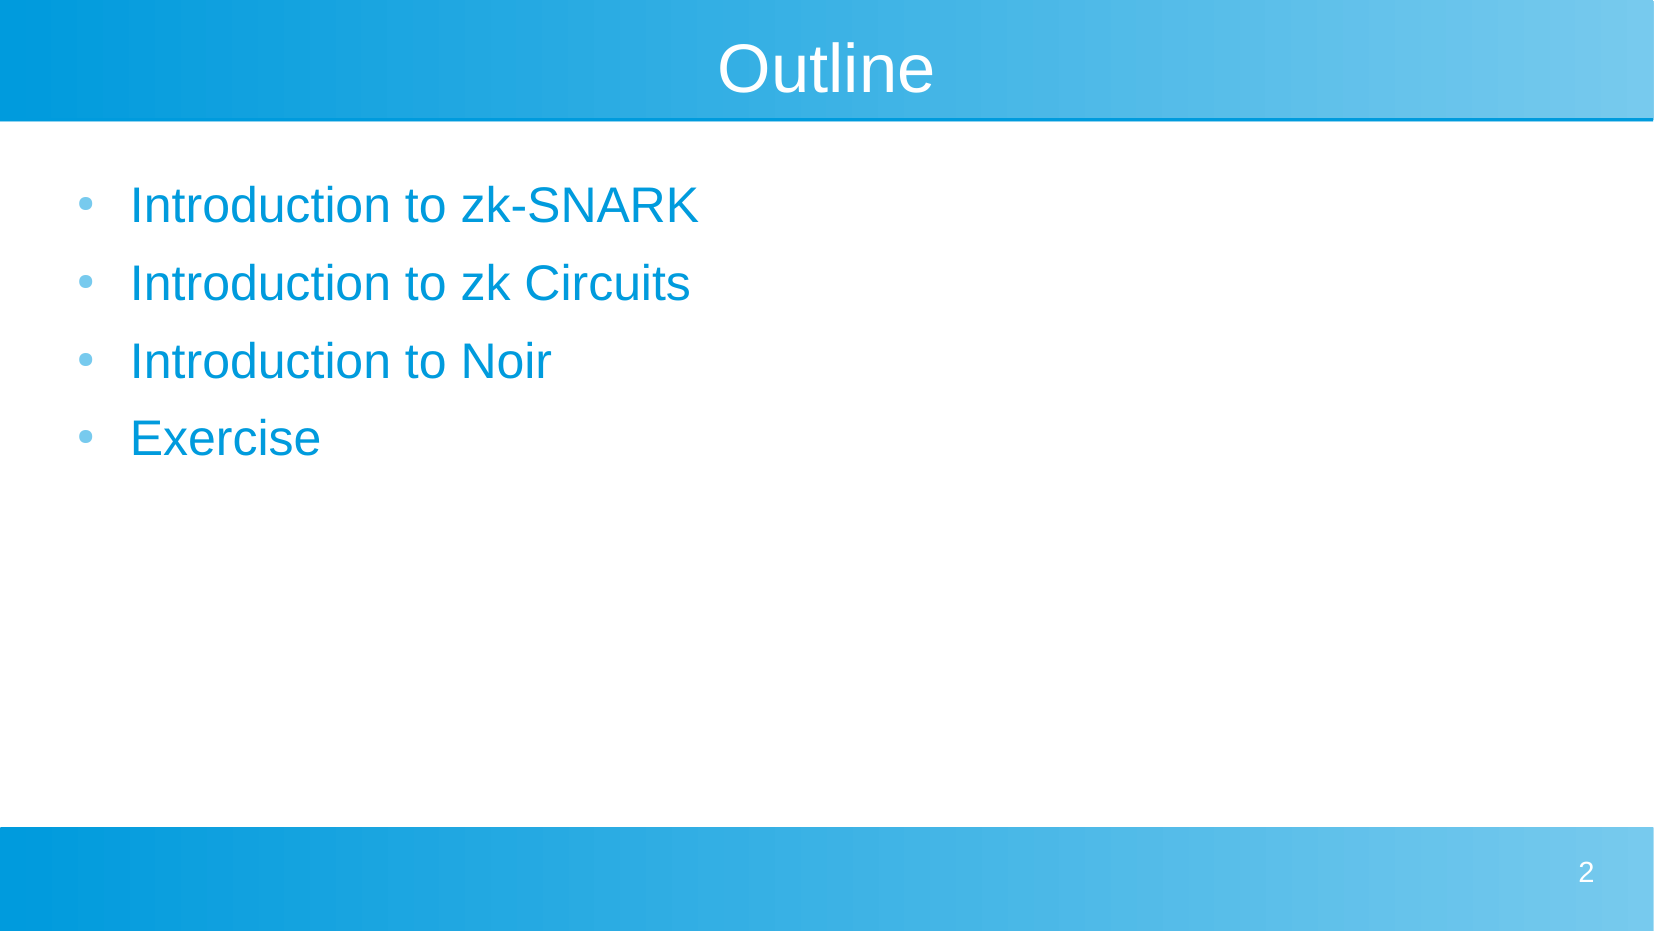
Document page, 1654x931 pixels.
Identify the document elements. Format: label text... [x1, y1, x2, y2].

list Introduction to zk-SNARK Introduction to zk Circuits Introduction to Noir Exercise [59, 177, 1595, 768]
title Outline [59, 29, 1595, 108]
